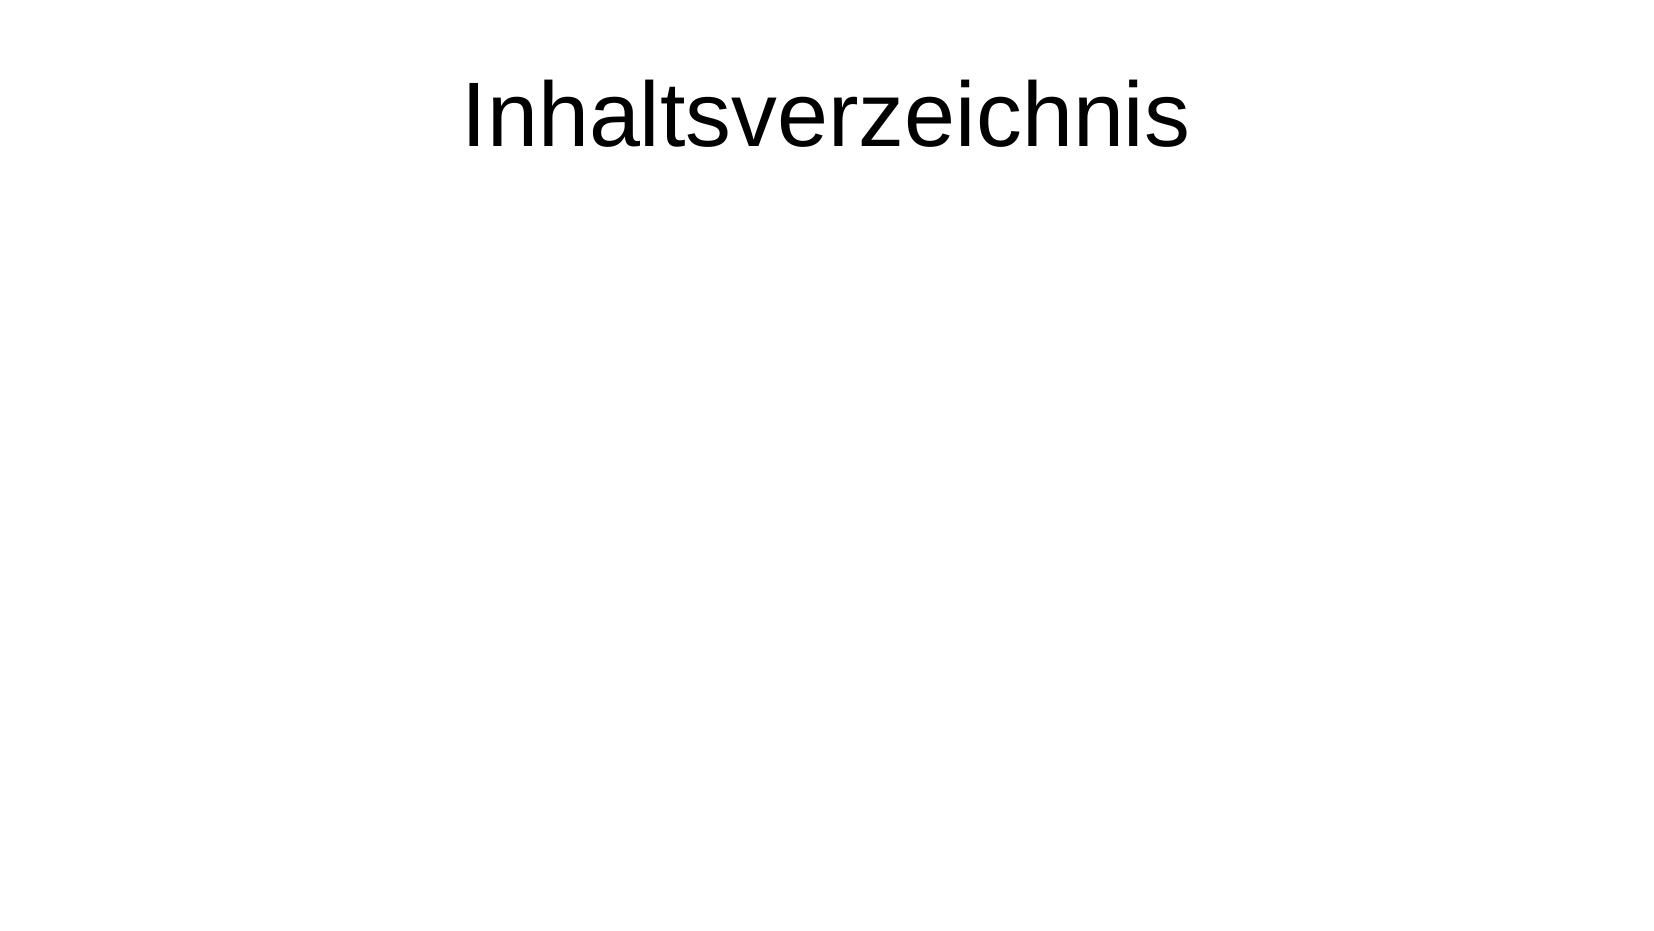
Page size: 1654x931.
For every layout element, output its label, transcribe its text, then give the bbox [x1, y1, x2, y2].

title Inhaltsverzeichnis [82, 37, 1571, 193]
